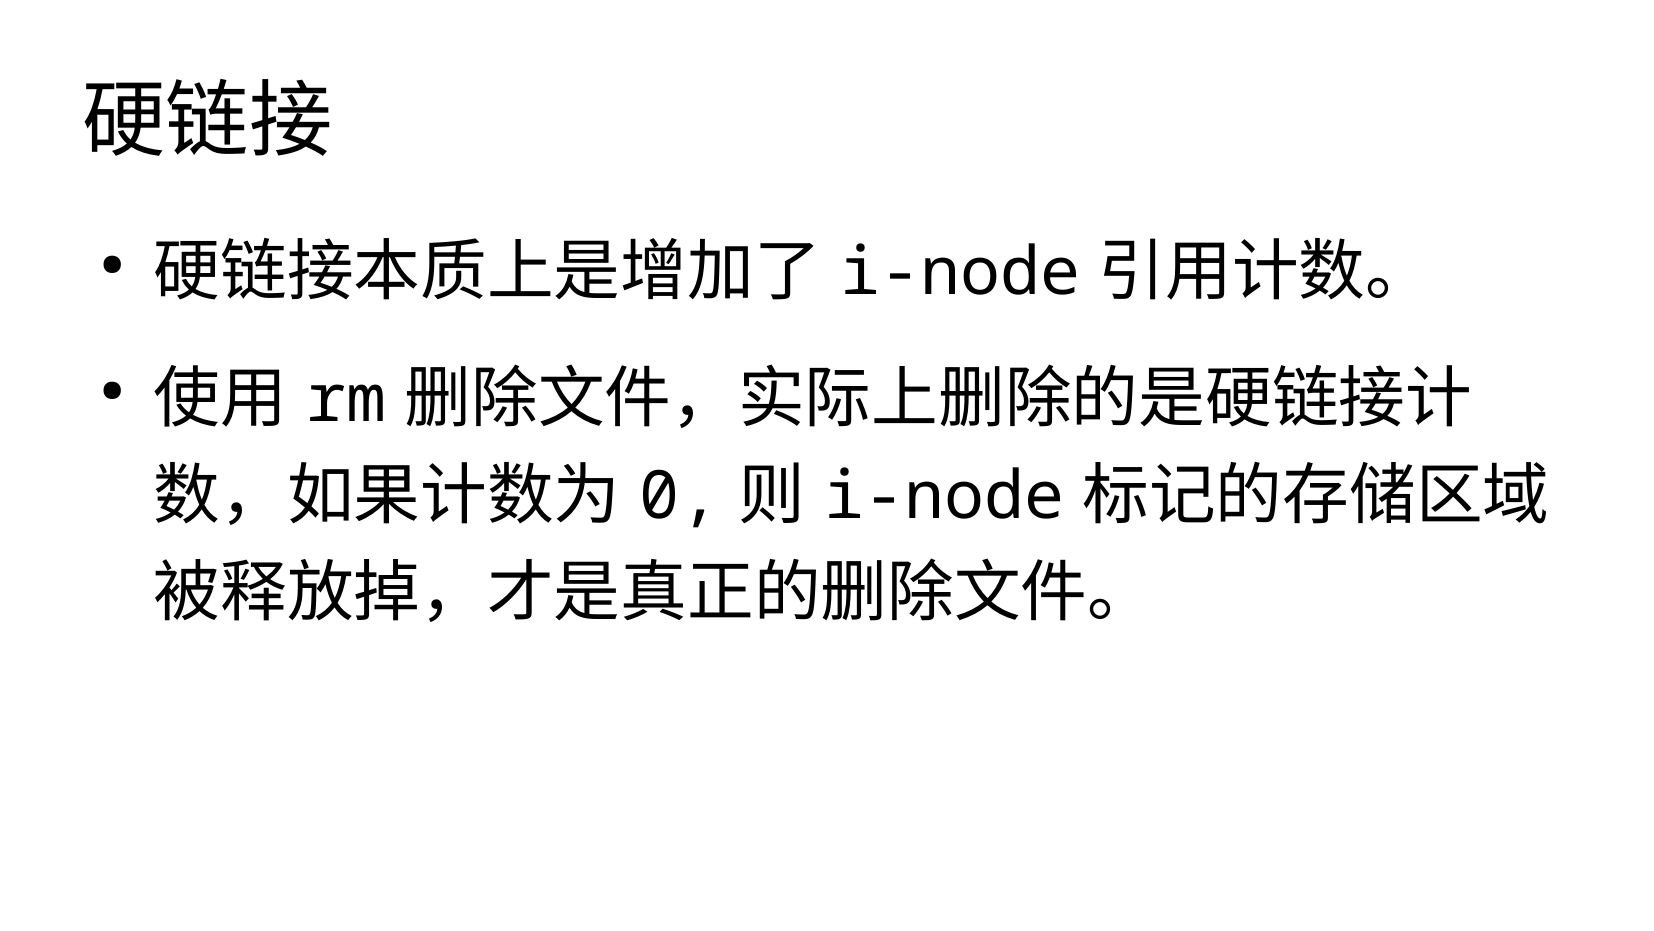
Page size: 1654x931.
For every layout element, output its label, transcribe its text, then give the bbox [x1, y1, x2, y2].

list 硬链接本质上是增加了i-node引用计数。 使用rm删除文件，实际上删除的是硬链接计数，如果计数为0,则i-node标记的存储区域被释放掉，才是真正的删除文件。 [82, 217, 1571, 851]
title 硬链接 [82, 37, 1571, 189]
